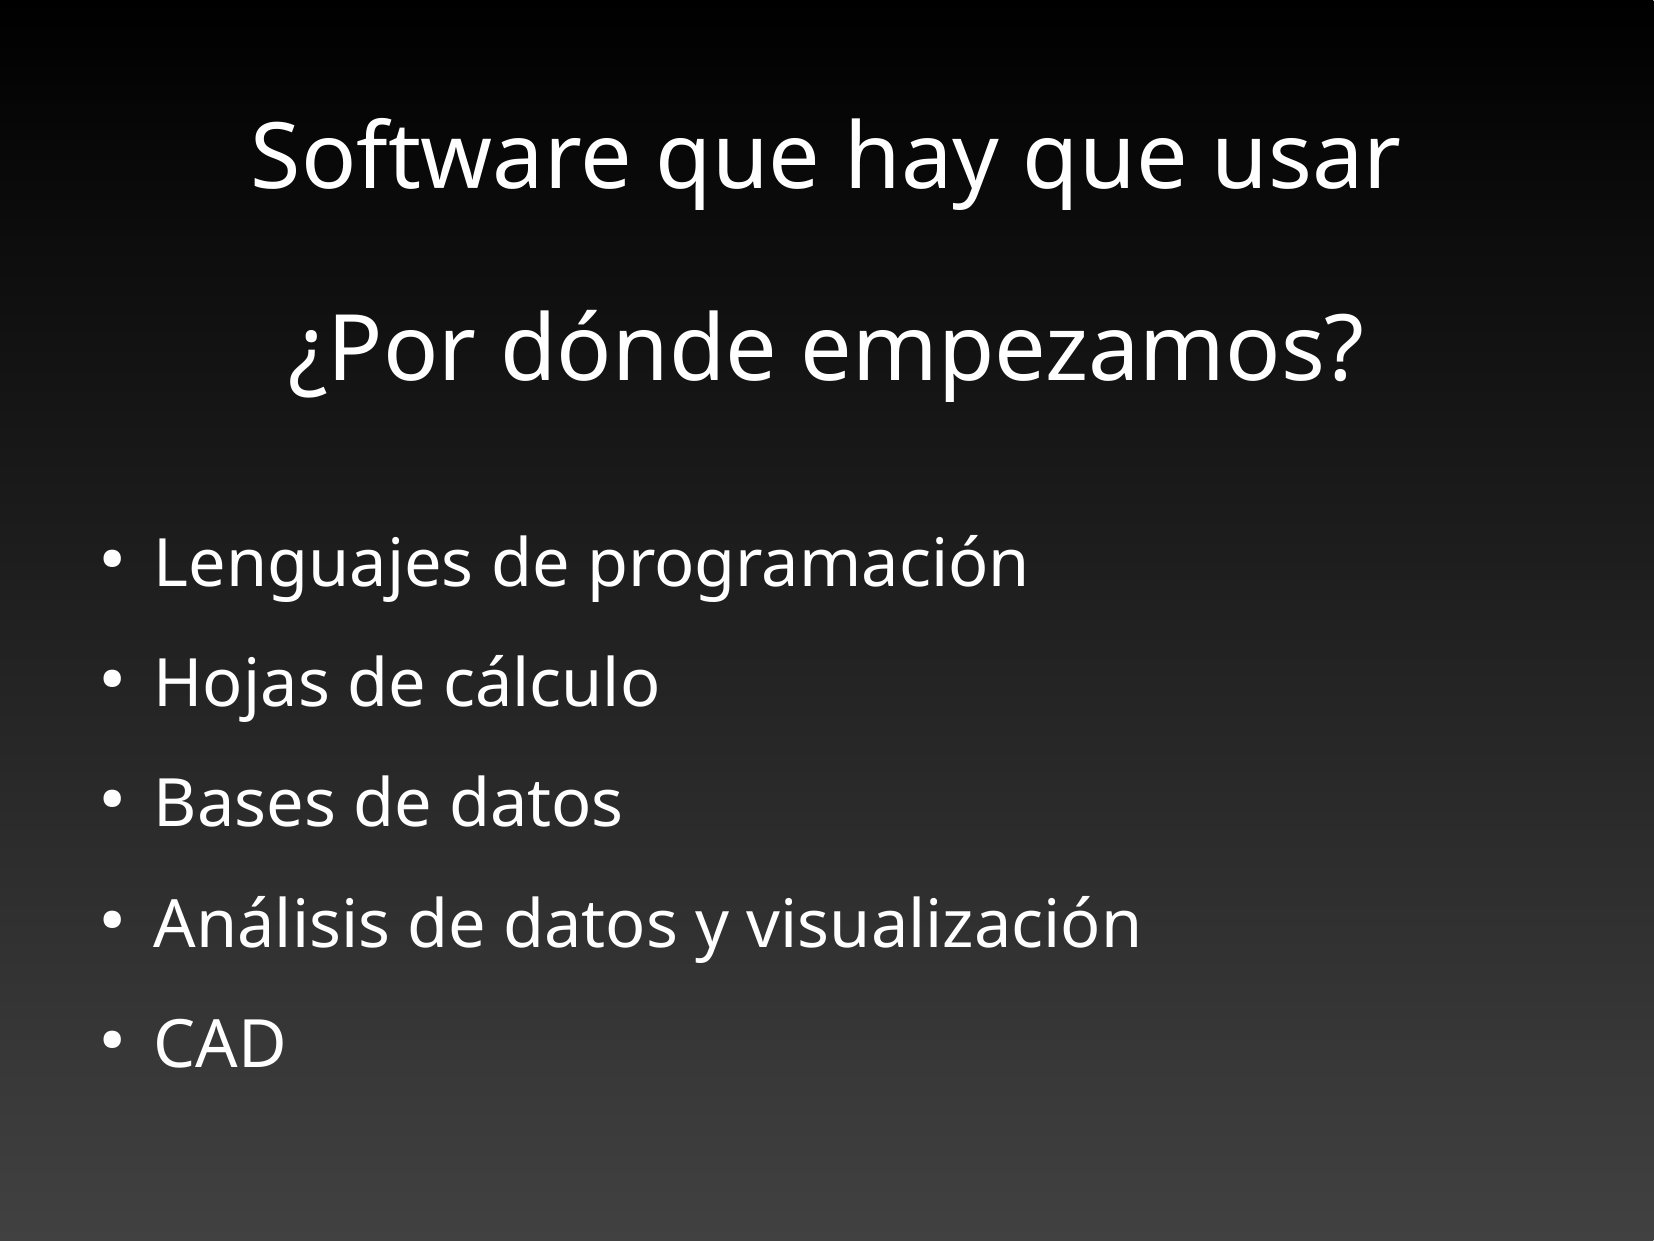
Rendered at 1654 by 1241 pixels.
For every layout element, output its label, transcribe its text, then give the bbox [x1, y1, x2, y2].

title ¿Por dónde empezamos? [82, 249, 1571, 442]
title Software que hay que usar [82, 56, 1571, 249]
list Lenguajes de programación Hojas de cálculo Bases de datos Análisis de datos y visualización CAD [82, 514, 1571, 1109]
